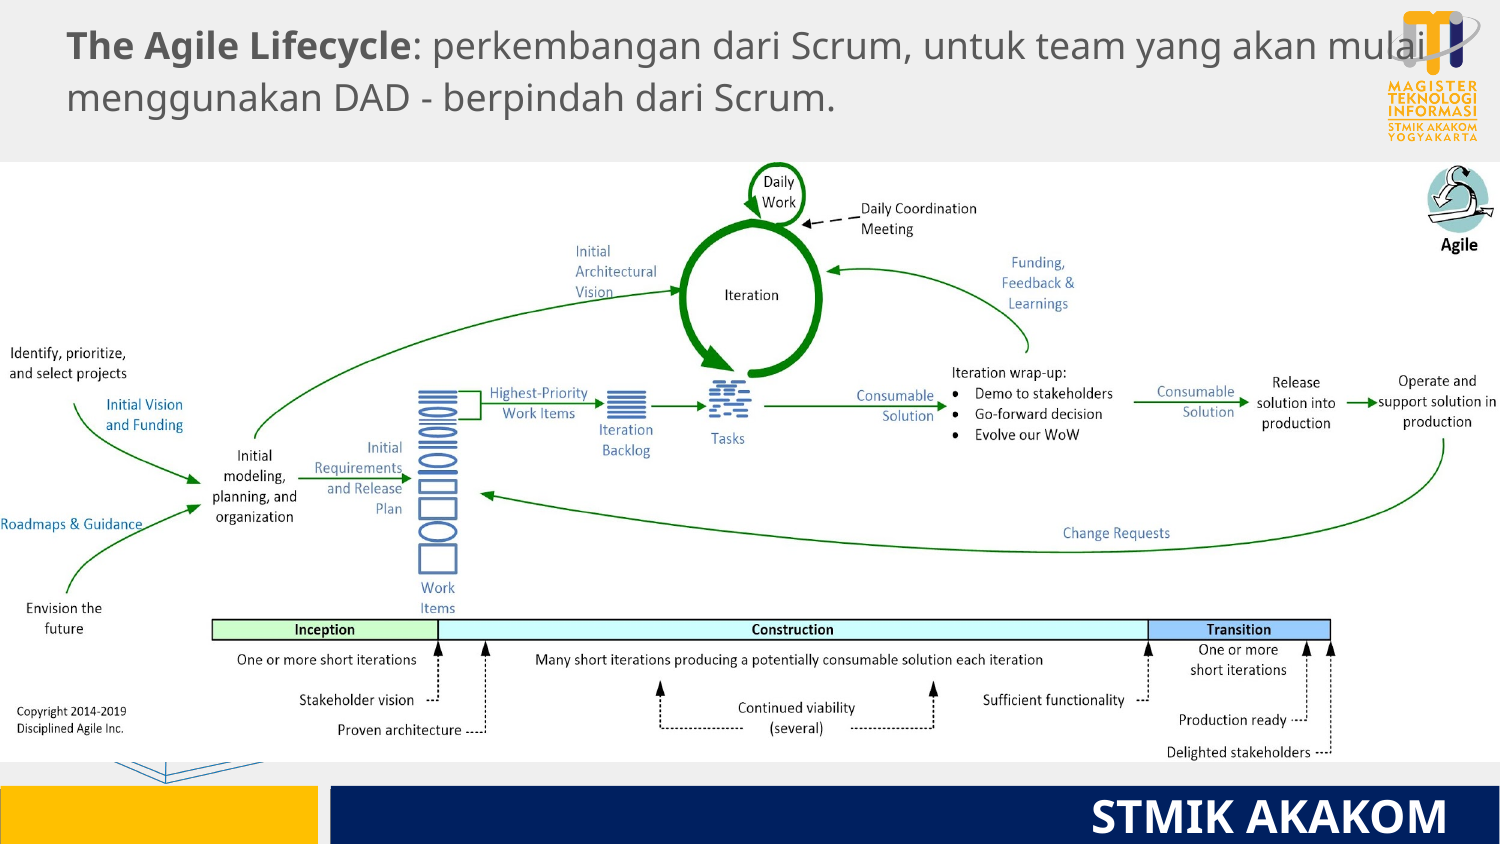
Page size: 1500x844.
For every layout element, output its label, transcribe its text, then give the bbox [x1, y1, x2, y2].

picture [1449, 5, 1500, 150]
list The Agile Lifecycle: perkembangan dari Scrum, untuk team yang akan mulai menggunakan DAD - berpindah dari Scrum. [51, 0, 1449, 162]
picture [0, 162, 1500, 786]
